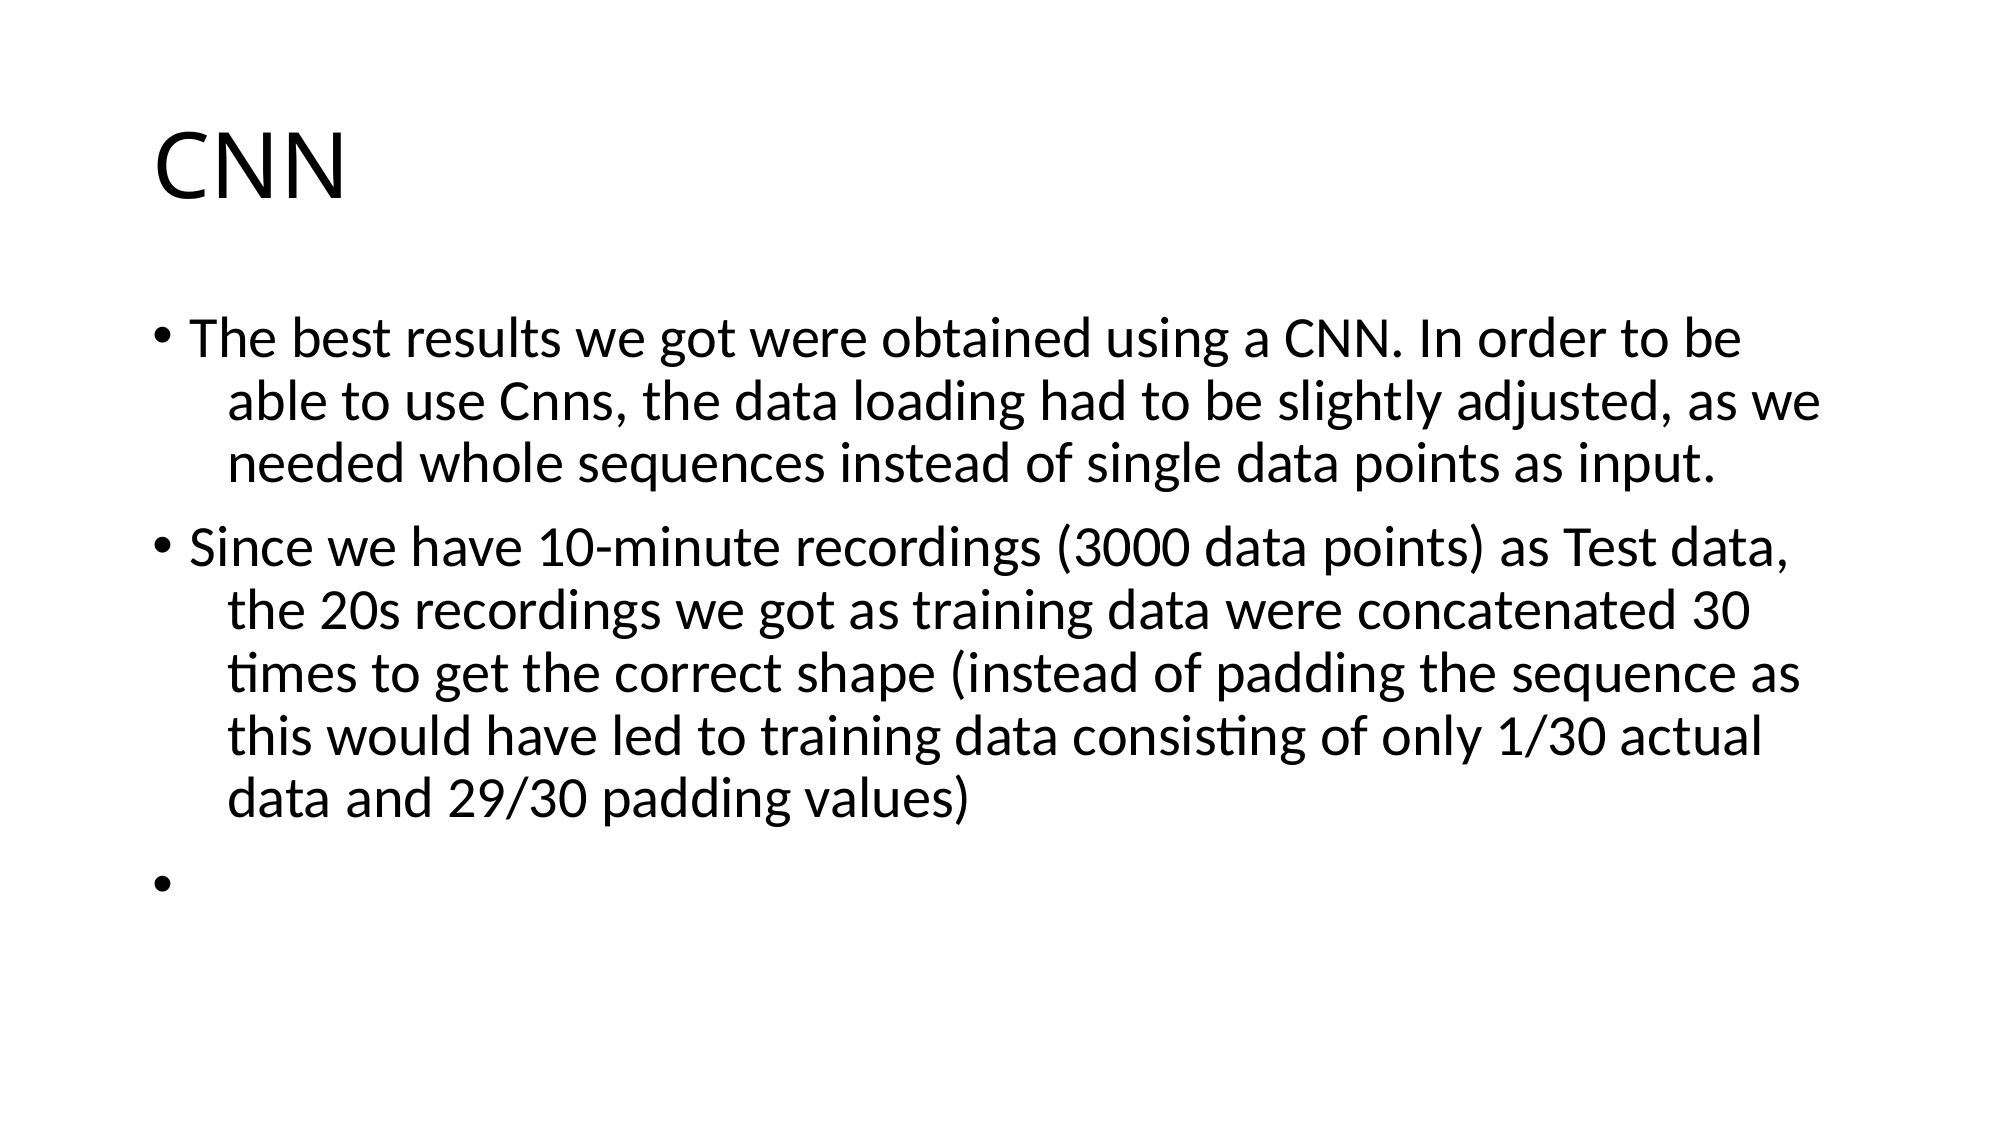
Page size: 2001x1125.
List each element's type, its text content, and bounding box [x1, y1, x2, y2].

title CNN [137, 59, 1863, 278]
list The best results we got were obtained using a CNN. In order to be able to use Cnns, the data loading had to be slightly adjusted, as we needed whole sequences instead of single data points as input. Since we have 10-minute recordings (3000 data points) as Test data, the 20s recordings we got as training data were concatenated 30 times to get the correct shape (instead of padding the sequence as this would have led to training data consisting of only 1/30 actual data and 29/30 padding values) [137, 299, 1863, 1014]
